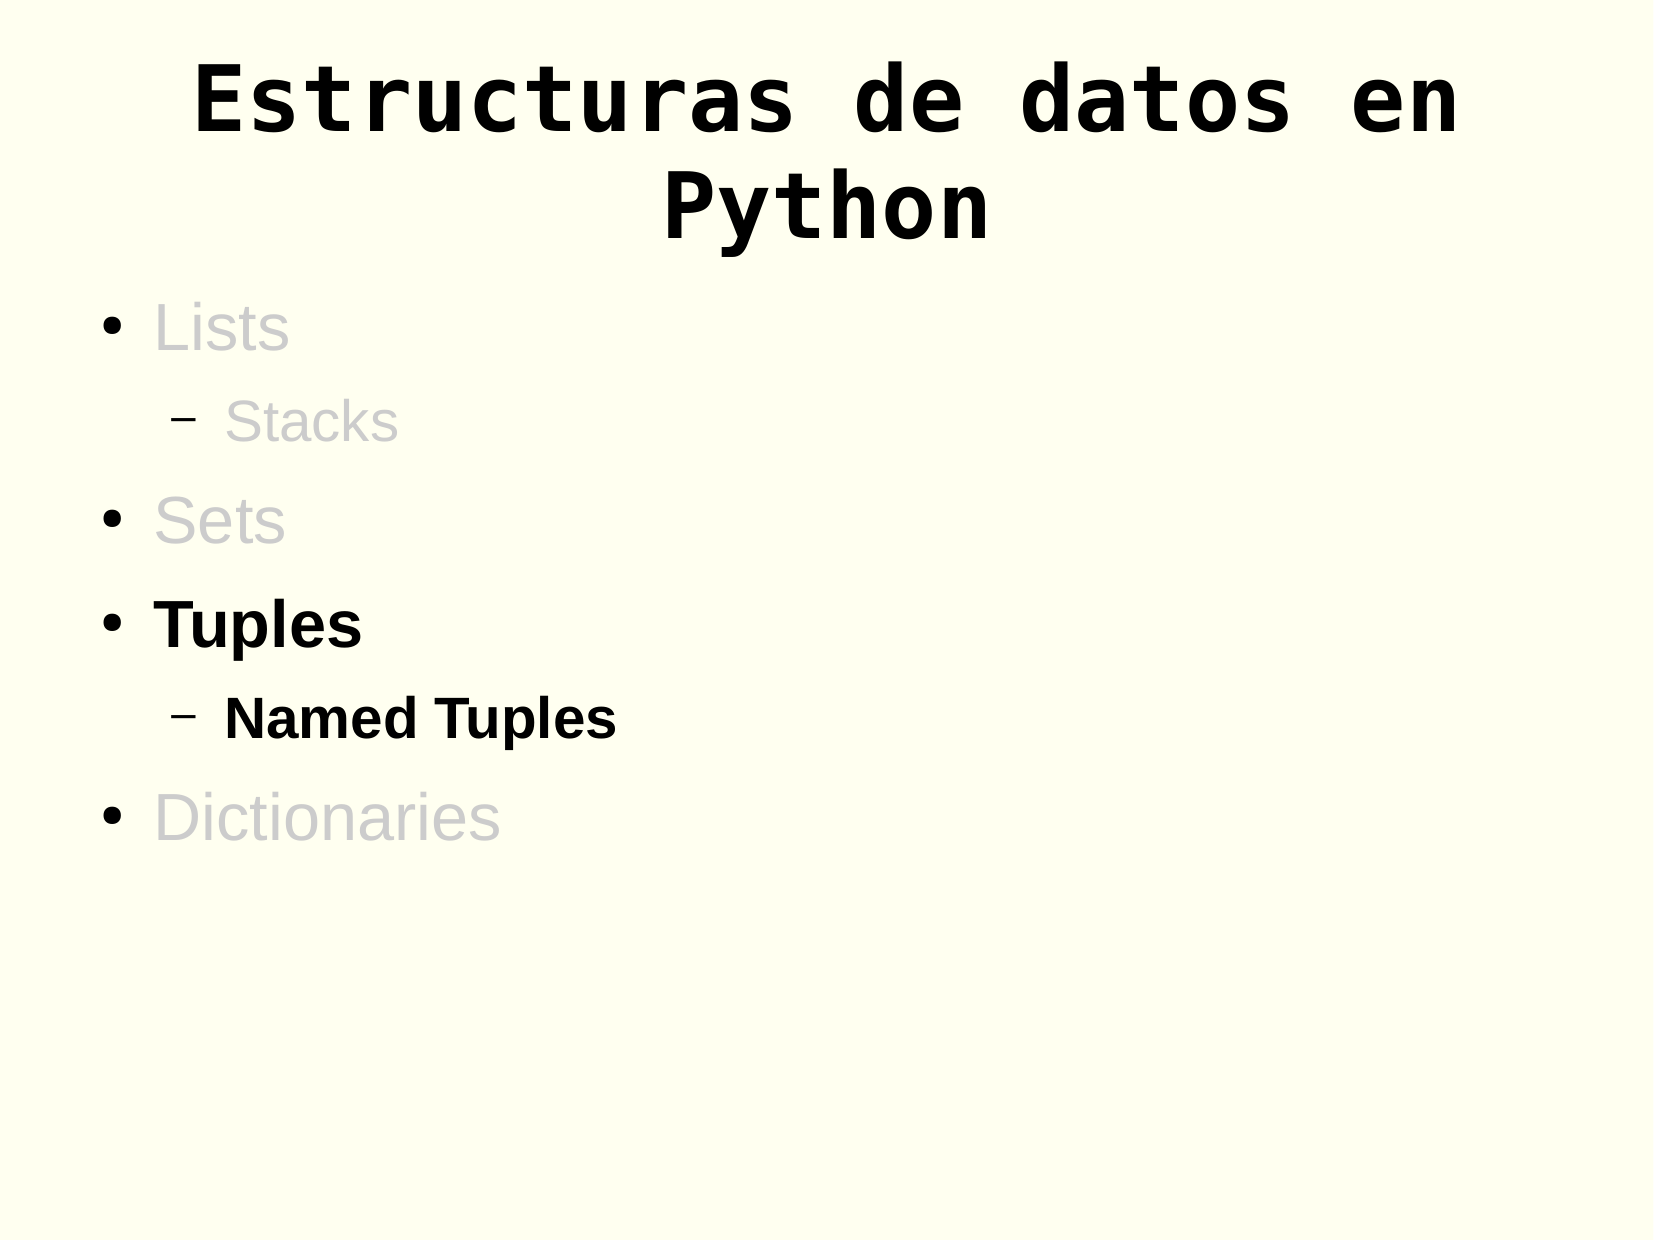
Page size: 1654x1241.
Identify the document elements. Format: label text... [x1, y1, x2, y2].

list Lists Stacks Sets Tuples Named Tuples Dictionaries [82, 290, 1571, 1010]
title Estructuras de datos en Python [82, 49, 1571, 257]
